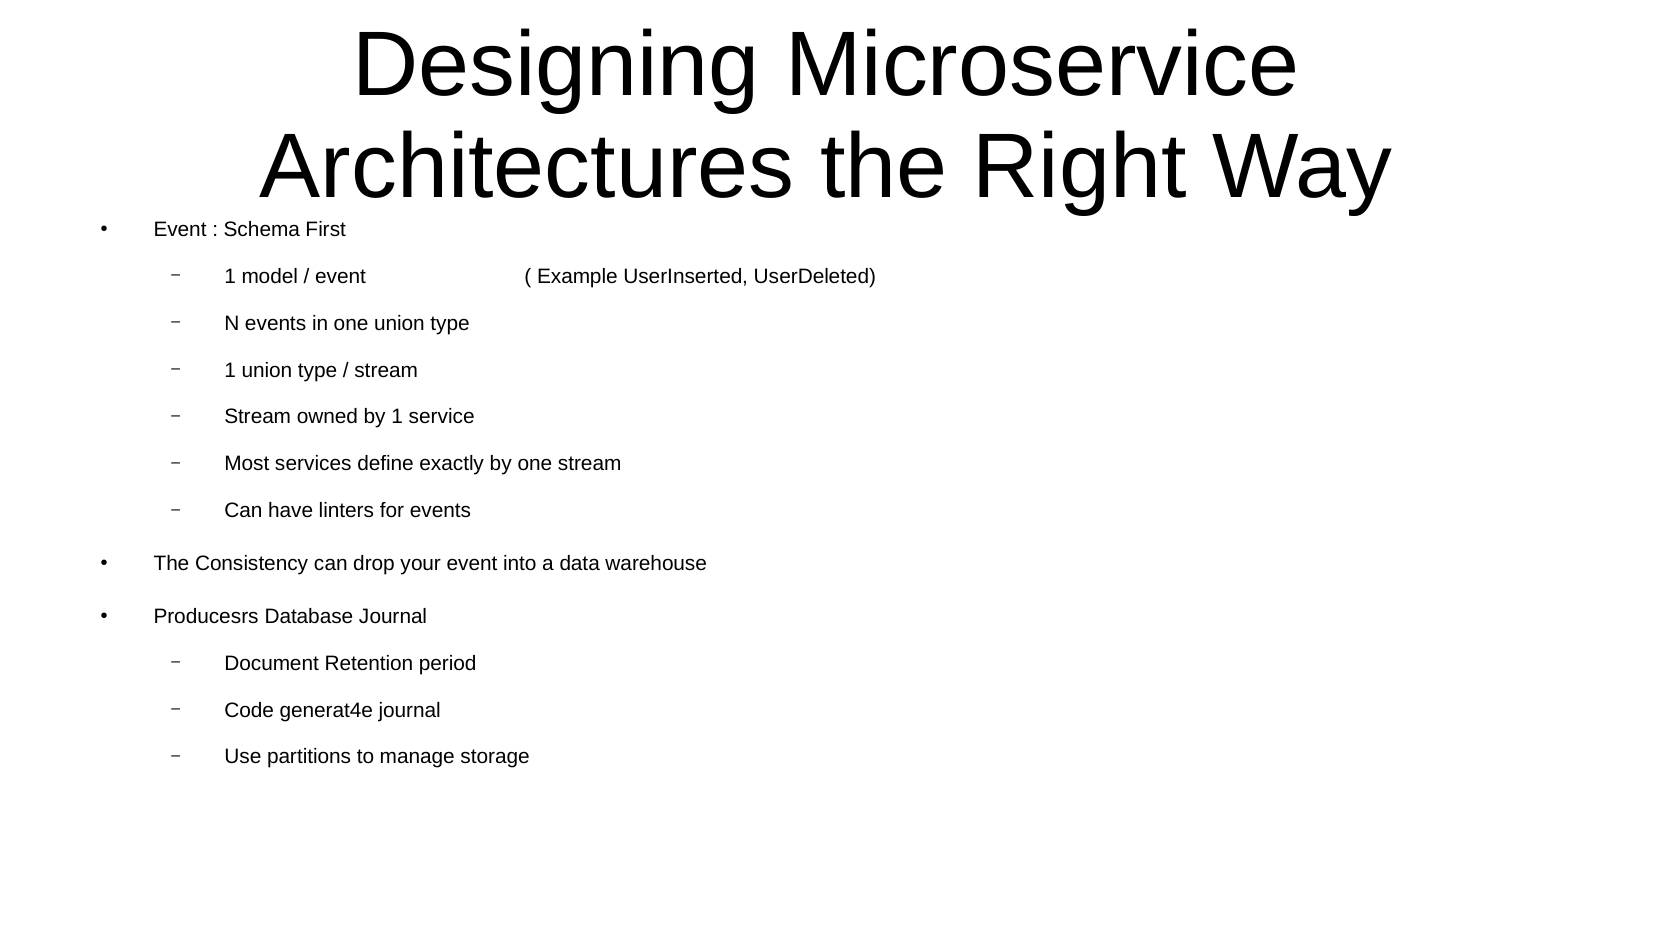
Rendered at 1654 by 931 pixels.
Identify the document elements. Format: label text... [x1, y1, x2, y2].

list Event : Schema First 1 model / event ( Example UserInserted, UserDeleted) N events in one union type 1 union type / stream Stream owned by 1 service Most services define exactly by one stream Can have linters for events The Consistency can drop your event into a data warehouse Producesrs Database Journal Document Retention period Code generat4e journal Use partitions to manage storage [82, 217, 1636, 901]
title Designing Microservice Architectures the Right Way [82, 12, 1571, 217]
